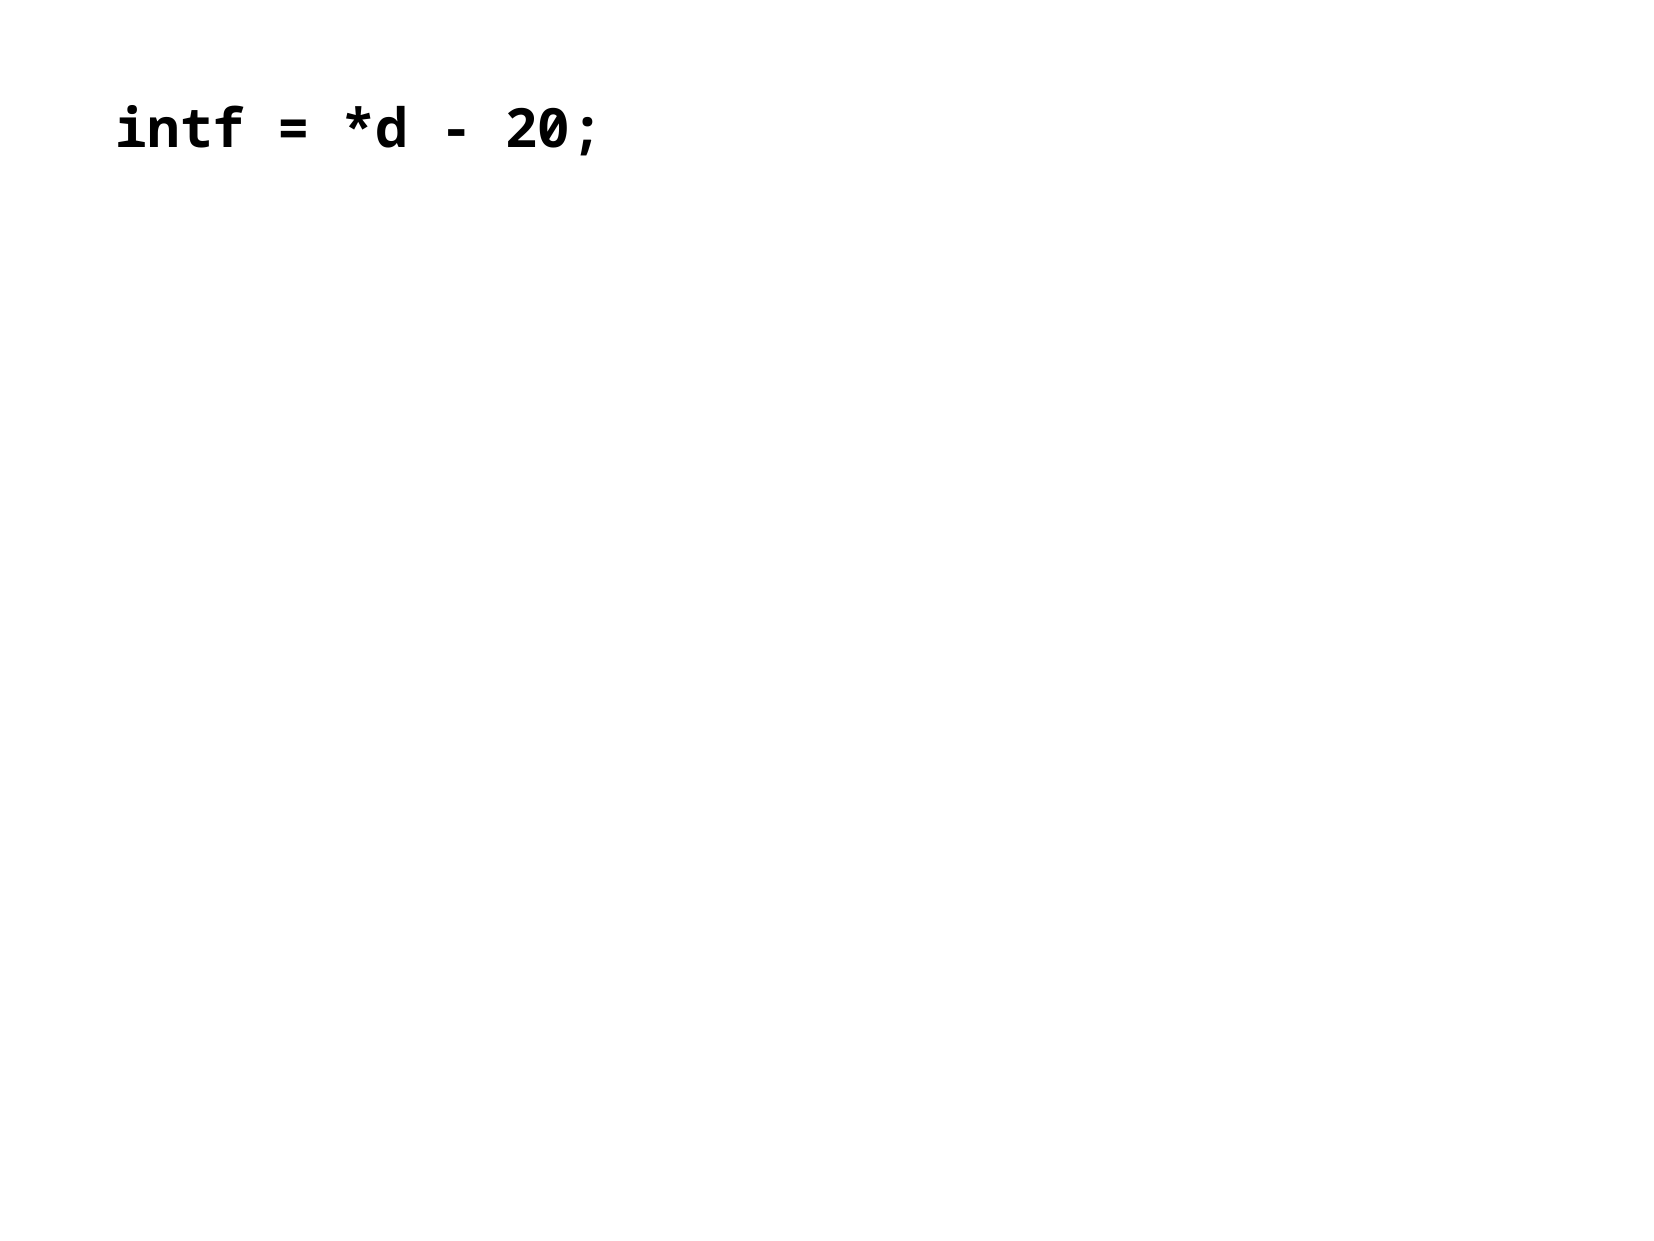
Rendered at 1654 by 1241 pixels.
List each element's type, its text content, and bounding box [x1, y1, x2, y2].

text_box intf = *d - 20; [100, 82, 1528, 892]
